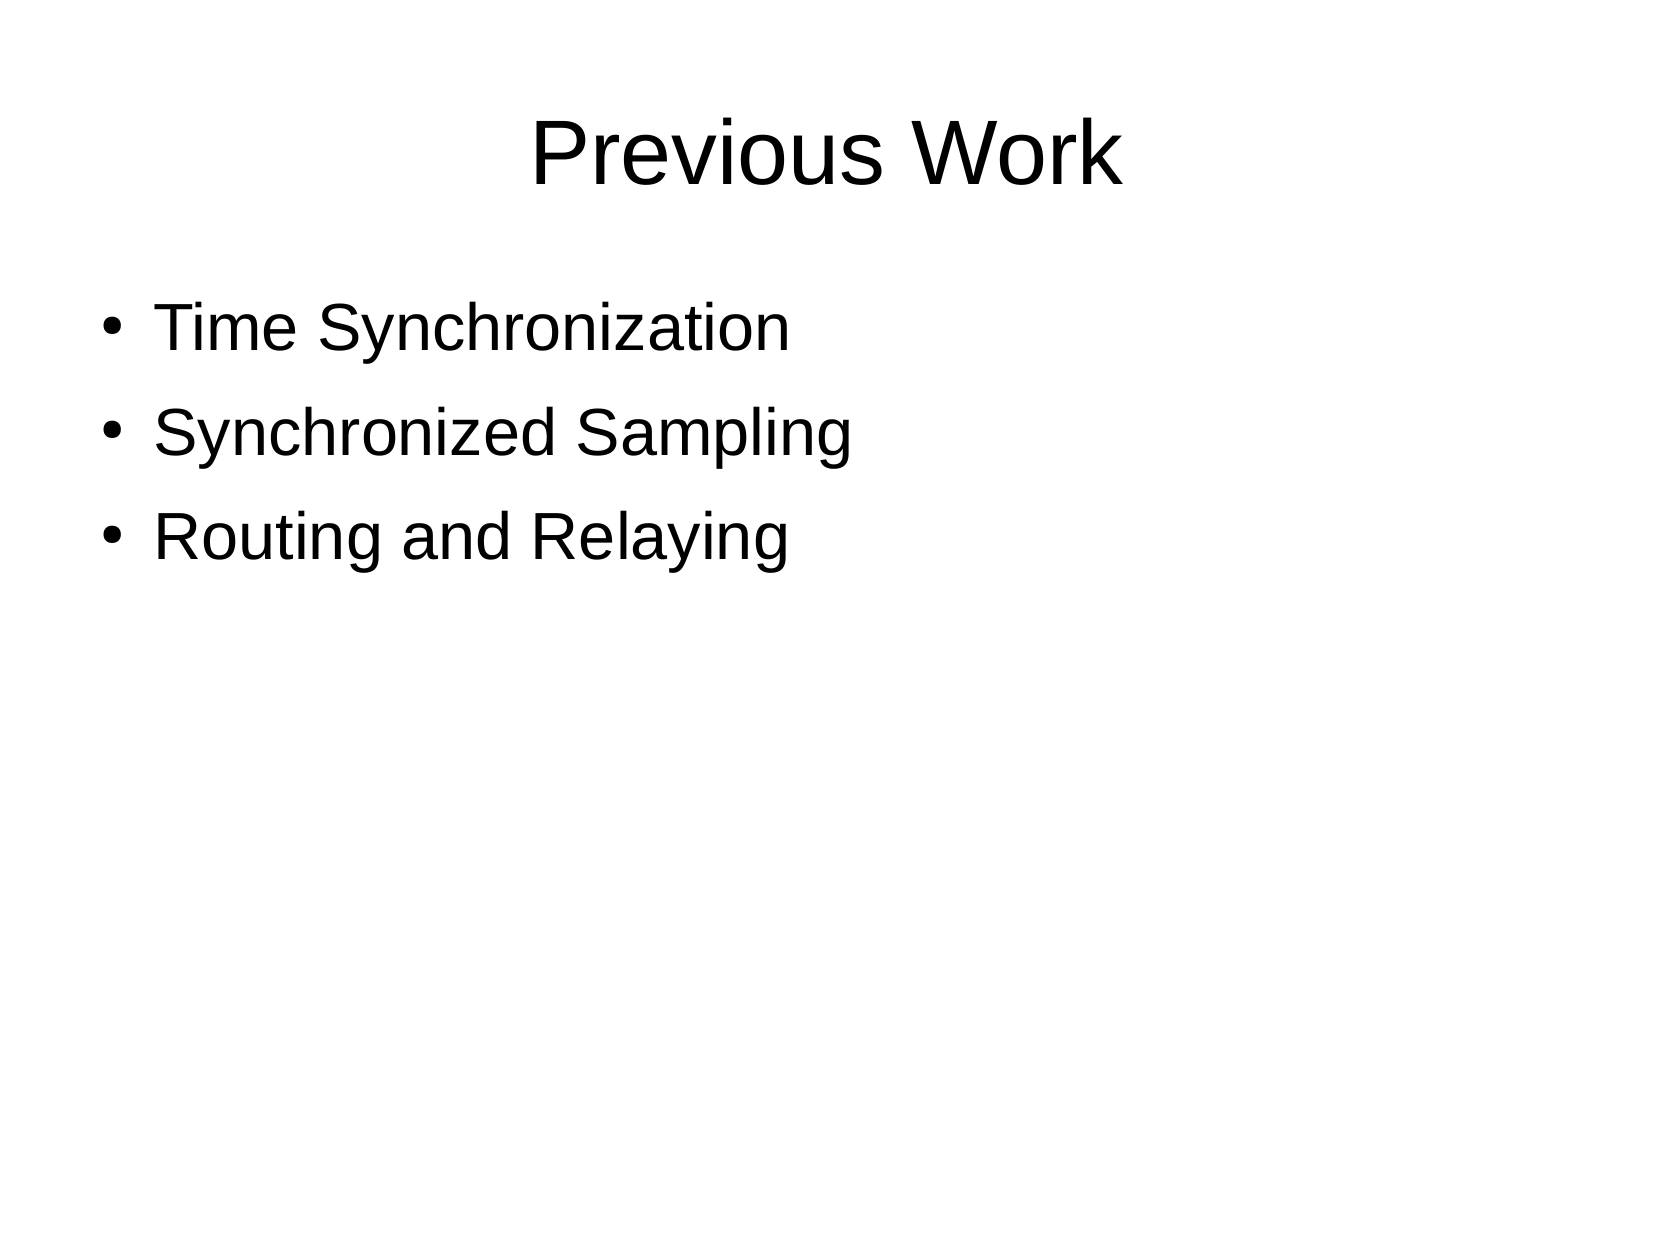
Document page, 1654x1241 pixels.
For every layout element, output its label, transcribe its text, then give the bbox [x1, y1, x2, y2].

title Previous Work [82, 49, 1571, 257]
list Time Synchronization Synchronized Sampling Routing and Relaying [82, 290, 1571, 1109]
